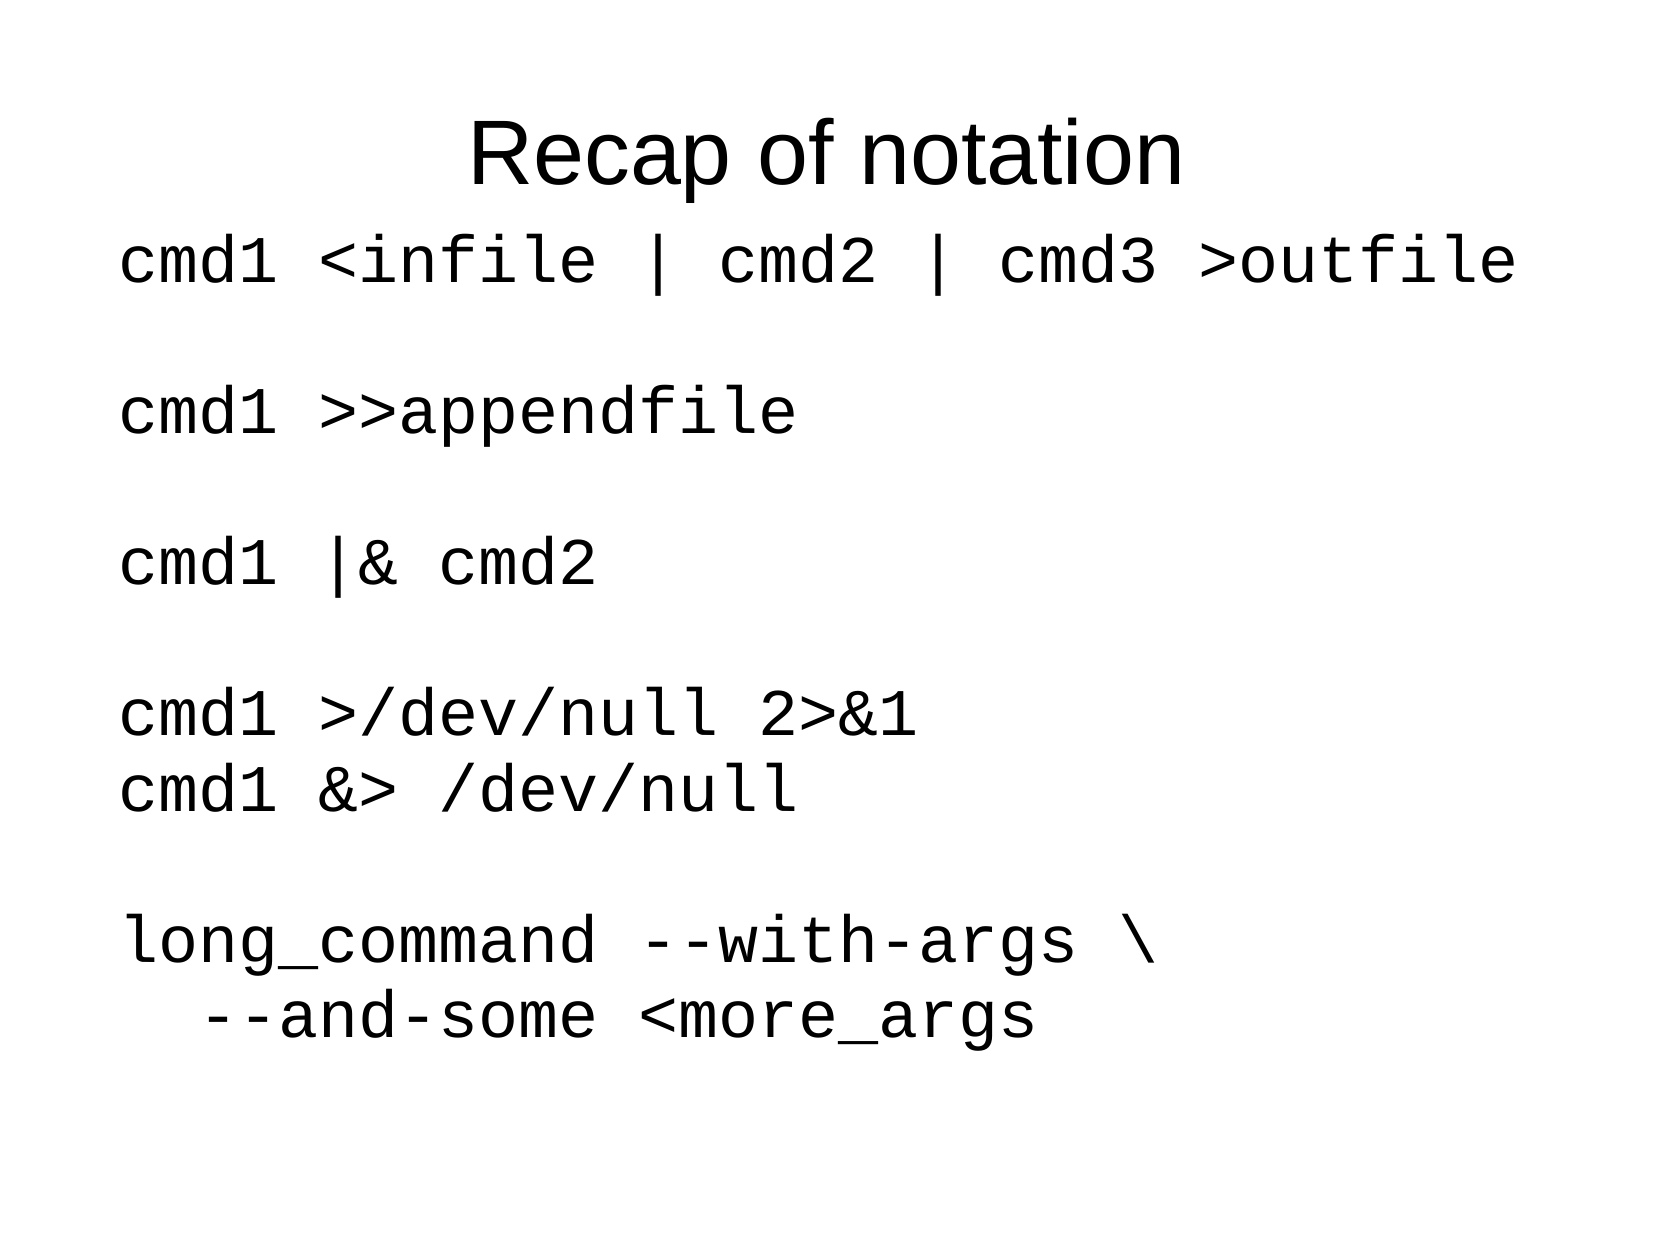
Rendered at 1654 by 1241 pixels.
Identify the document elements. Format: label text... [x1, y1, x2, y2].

title Recap of notation [82, 49, 1571, 257]
text_box cmd1 <infile | cmd2 | cmd3 >outfile cmd1 >>appendfile cmd1 |& cmd2 cmd1 >/dev/null 2>&1 cmd1 &> /dev/null long_command --with-args \ --and-some <more_args [118, 226, 1538, 1134]
